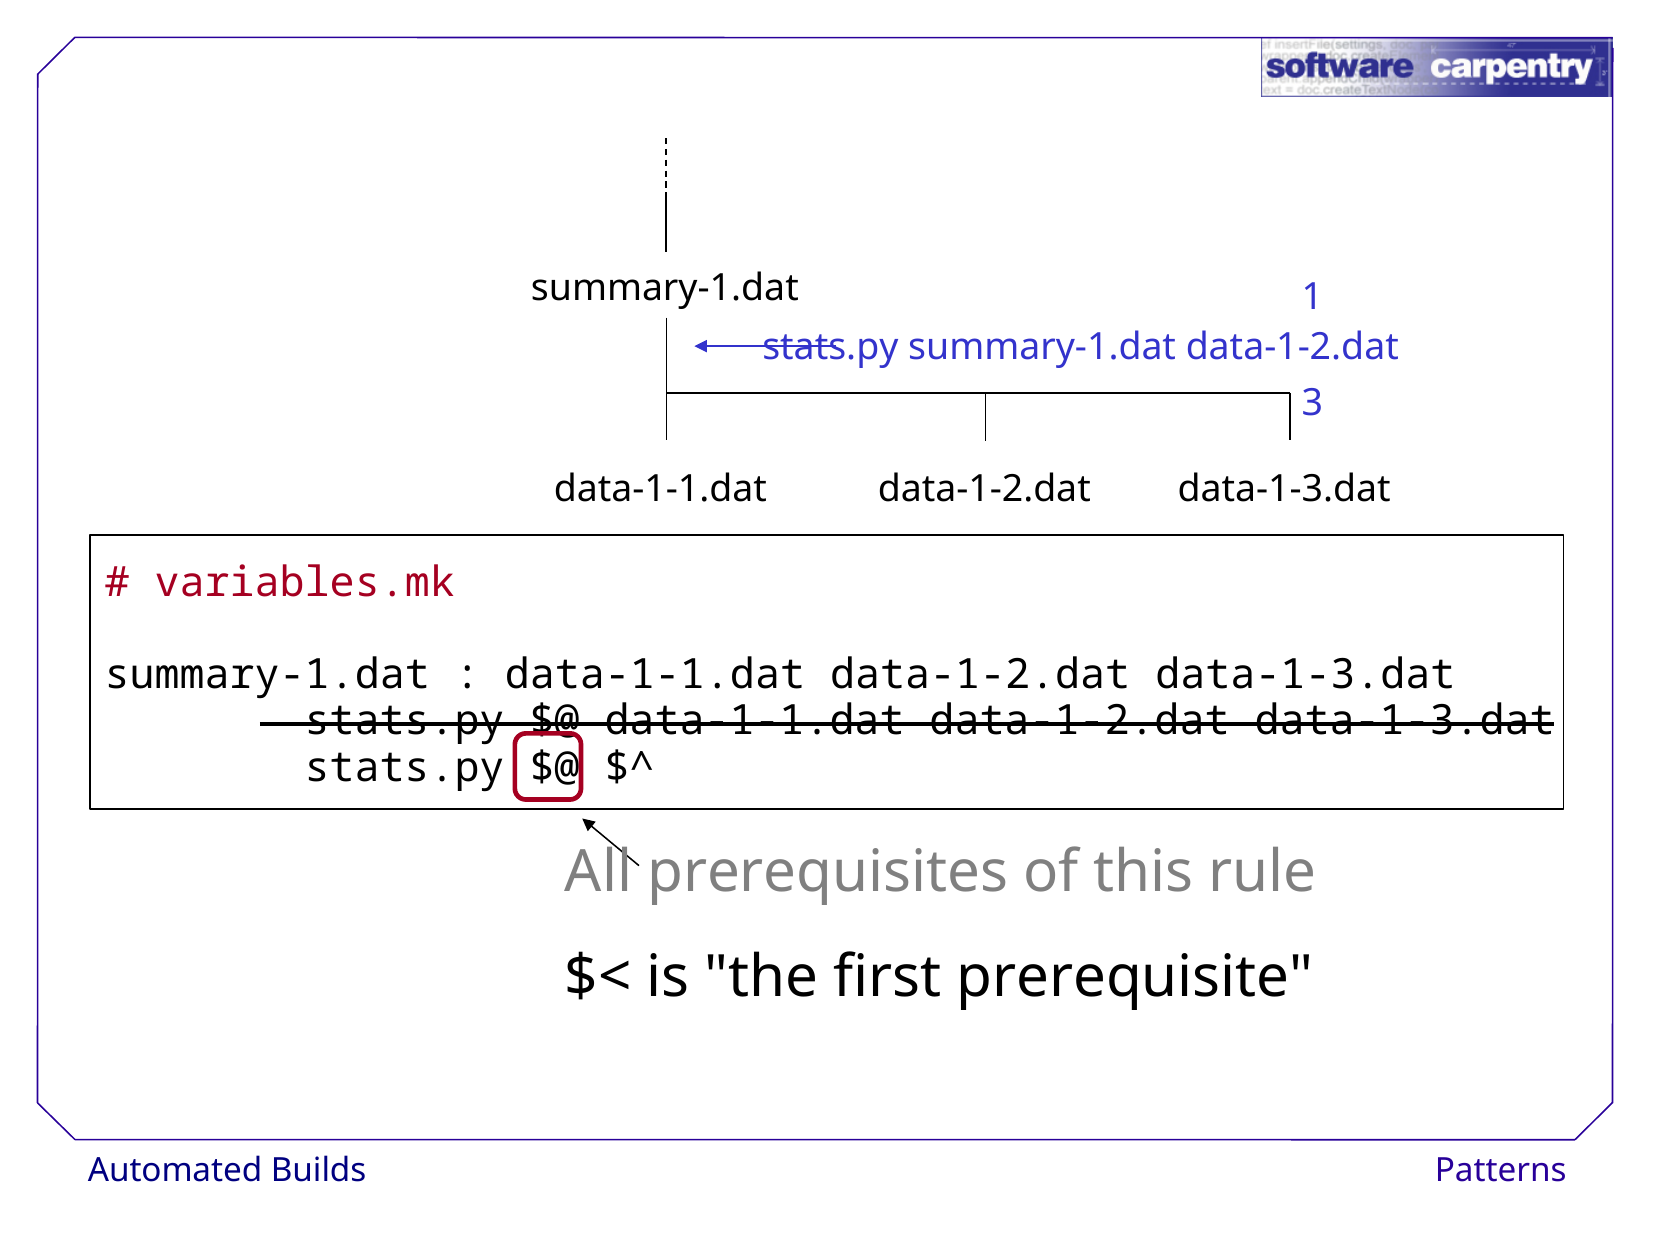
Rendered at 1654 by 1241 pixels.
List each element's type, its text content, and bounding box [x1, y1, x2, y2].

text_box # variables.mk summary-1.dat : data-1-1.dat data-1-2.dat data-1-3.dat stats.py $@ data-1-1.dat data-1-2.dat data-1-3.dat stats.py $@ $^ [518, 736, 578, 797]
picture [1261, 39, 1613, 97]
text_box 1 [1286, 241, 1489, 325]
text_box All prerequisites of this rule $< is "the first prerequisite" [550, 790, 1482, 1016]
text_box 3 [1286, 348, 1489, 432]
text_box data-1-2.dat [788, 433, 1181, 517]
text_box data-1-3.dat [1181, 433, 1481, 517]
text_box data-1-1.dat [464, 433, 788, 517]
text_box summary-1.dat [441, 232, 889, 316]
text_box stats.py summary-1.dat data-1-2.dat [747, 291, 1565, 375]
text_box # variables.mk summary-1.dat : data-1-1.dat data-1-2.dat data-1-3.dat stats.py $@ data-1-1.dat data-1-2.dat data-1-3.dat stats.py $@ $^ [89, 534, 1564, 810]
